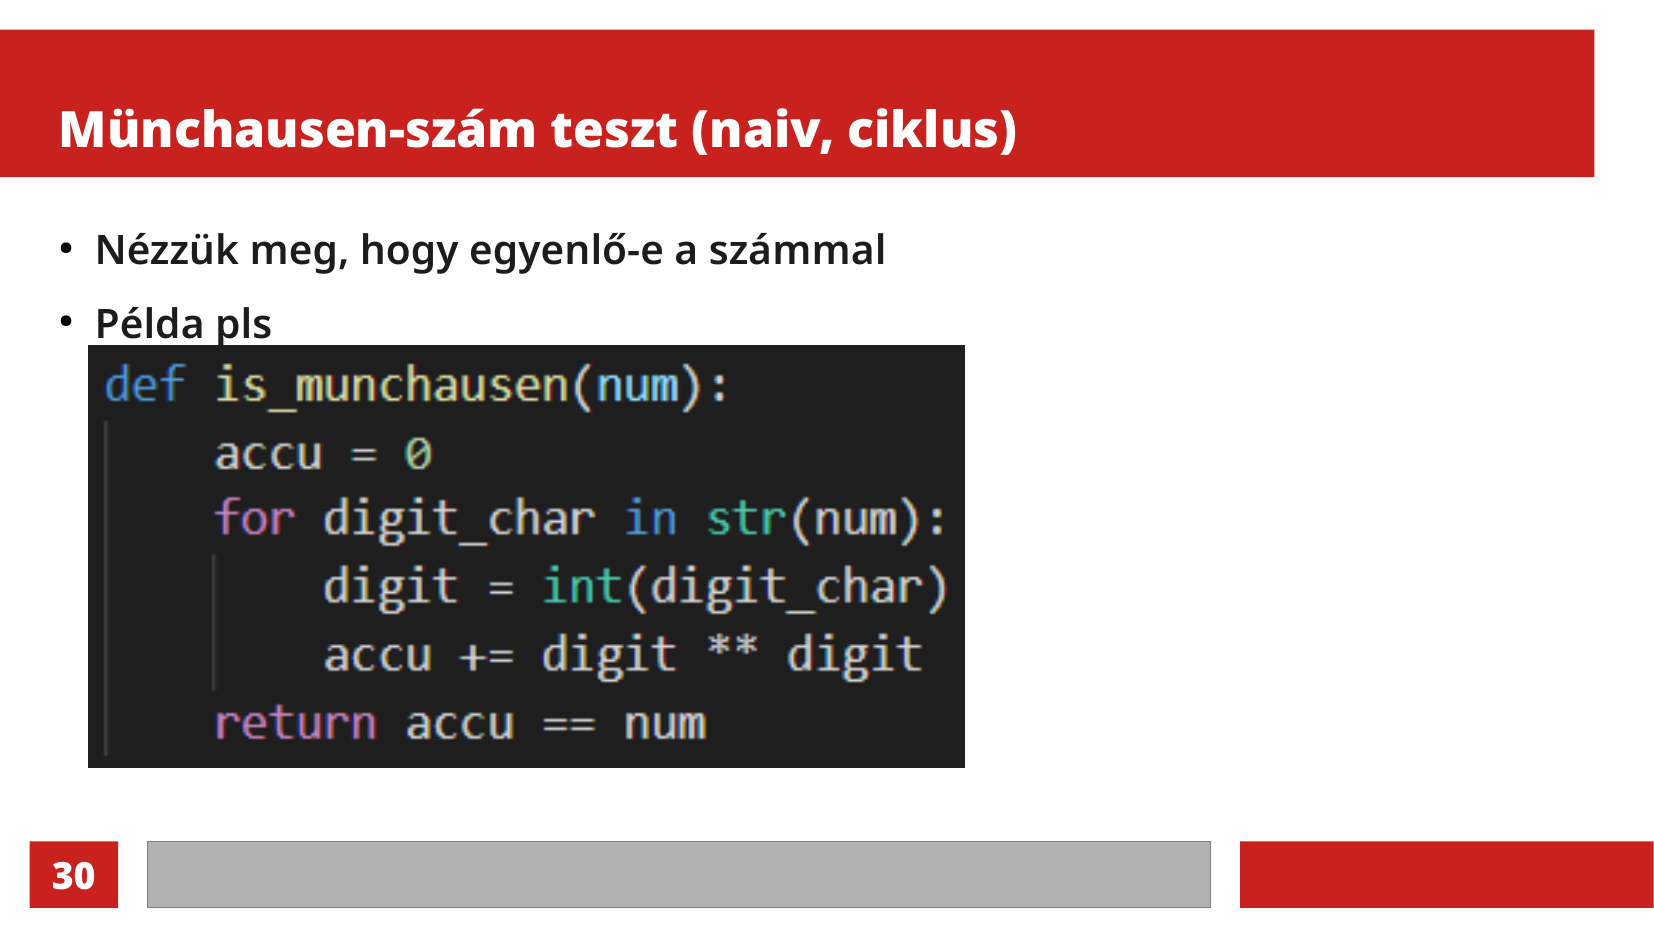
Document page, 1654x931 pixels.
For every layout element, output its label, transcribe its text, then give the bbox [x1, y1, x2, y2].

picture [88, 345, 965, 768]
list Nézzük meg, hogy egyenlő-e a számmal Példa pls [59, 221, 1565, 473]
title Münchausen-szám teszt (naiv, ciklus) [59, 44, 1595, 163]
